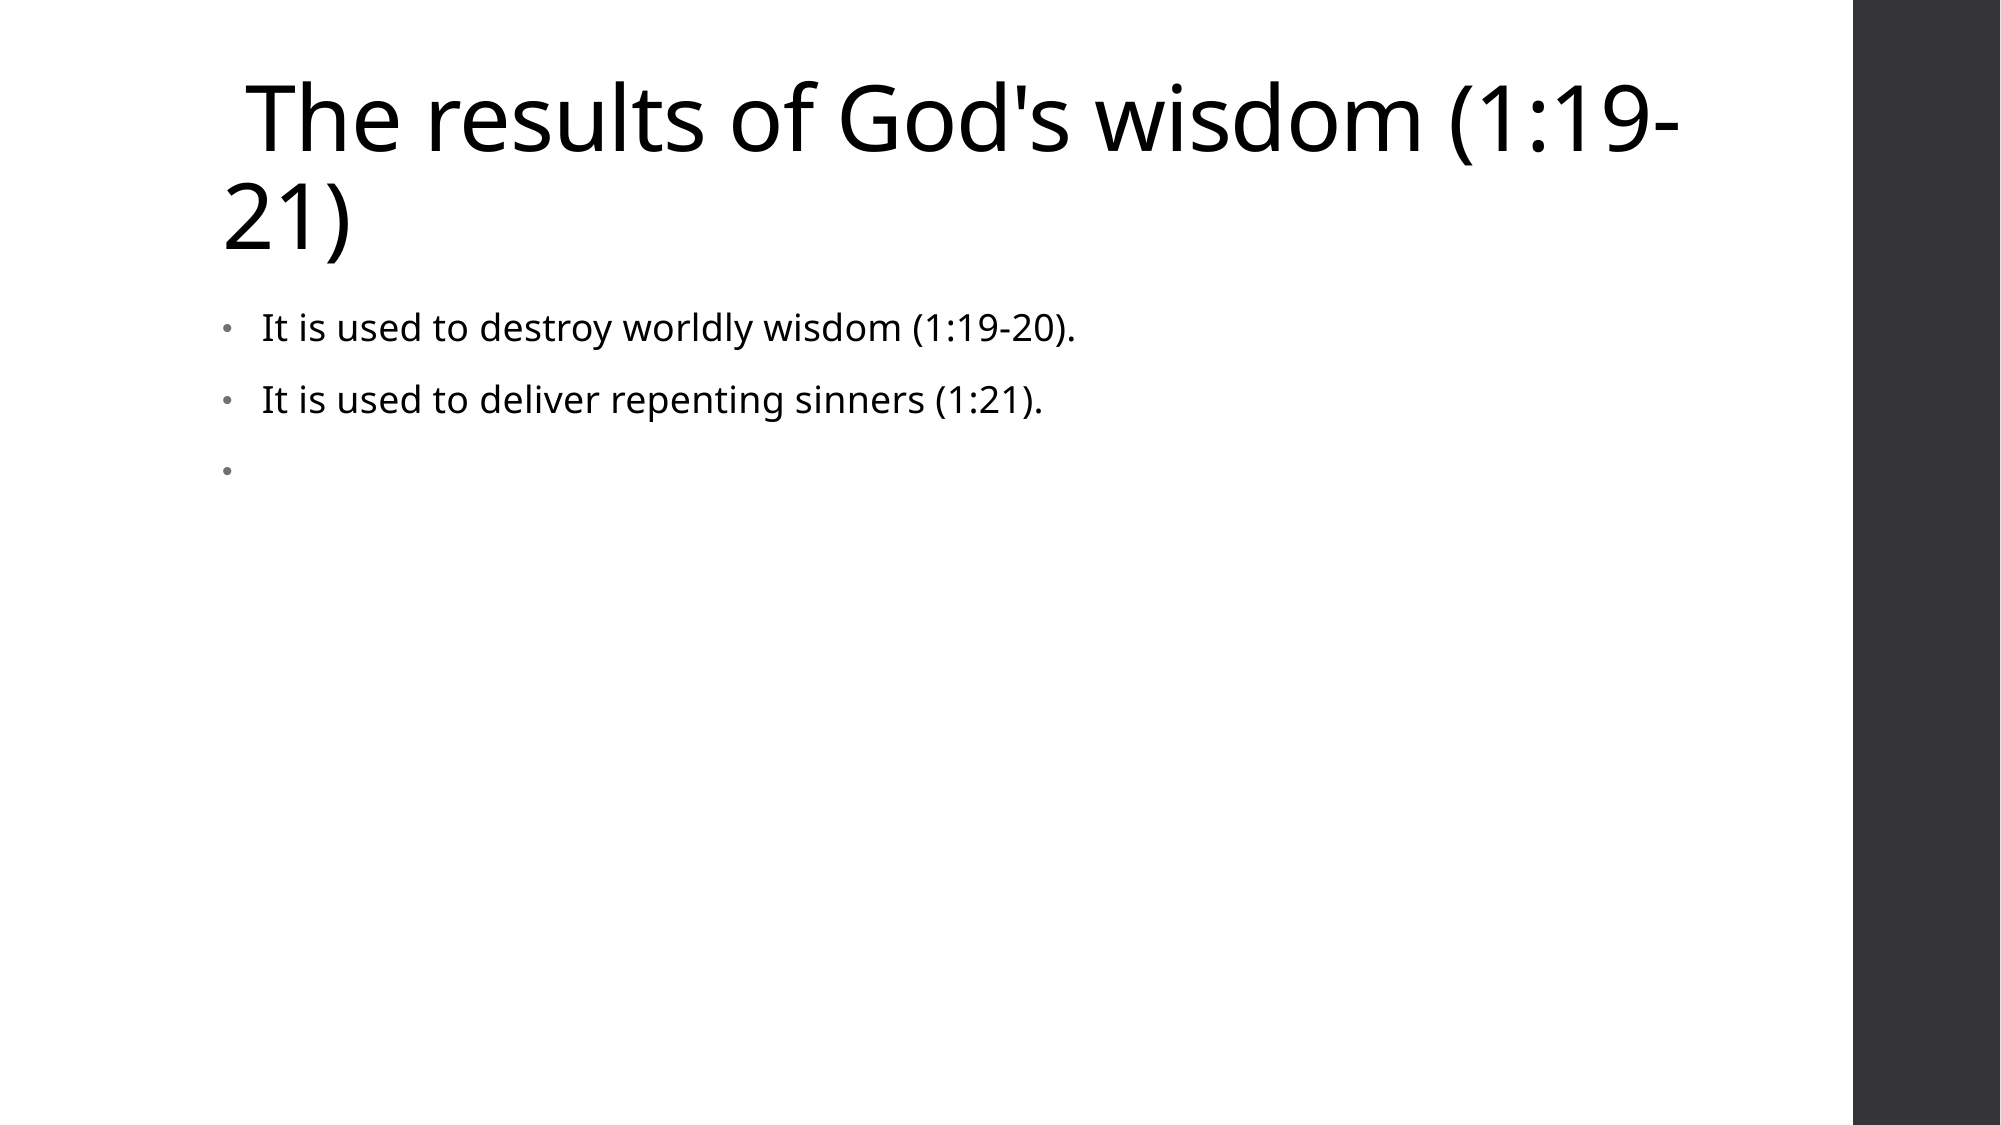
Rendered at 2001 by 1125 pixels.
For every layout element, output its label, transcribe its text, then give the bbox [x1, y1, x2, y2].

title The results of God's wisdom (1:19-21) [206, 60, 1797, 278]
list It is used to destroy worldly wisdom (1:19-20). It is used to deliver repenting sinners (1:21). [206, 299, 1617, 1014]
